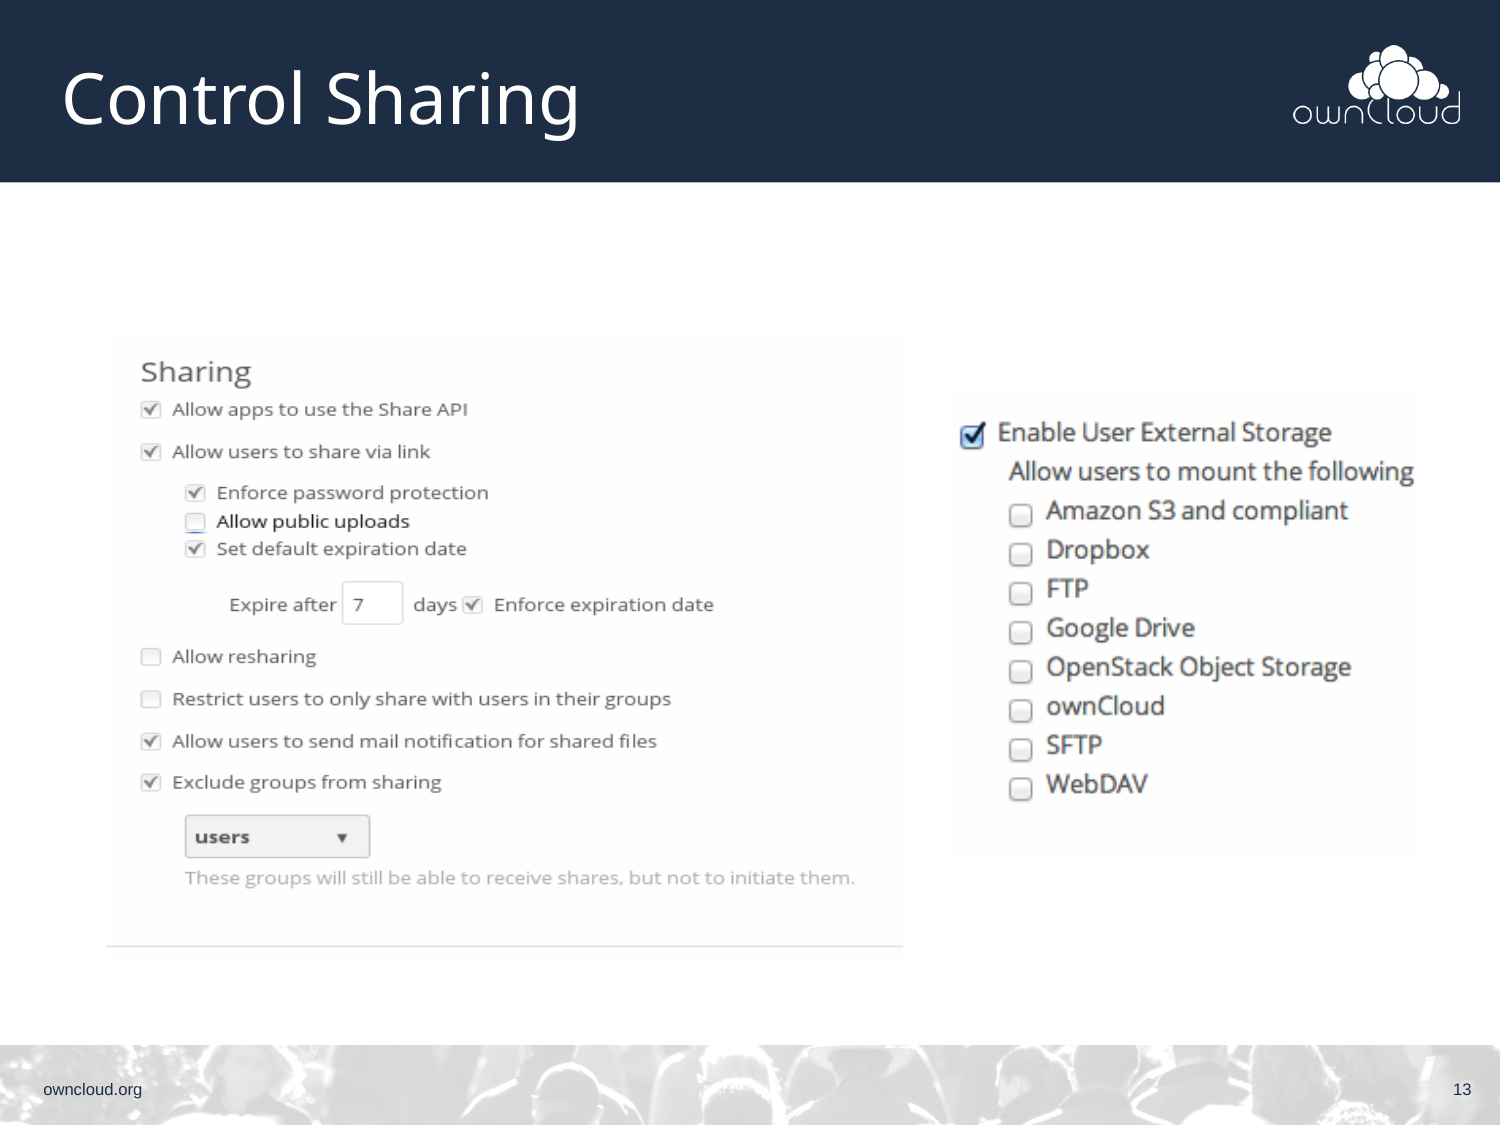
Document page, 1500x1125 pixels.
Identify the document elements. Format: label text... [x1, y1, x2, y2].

picture [0, 1045, 1500, 1125]
picture [1293, 45, 1460, 124]
picture [106, 330, 903, 965]
title Control Sharing [46, 5, 1258, 187]
picture [947, 389, 1418, 860]
